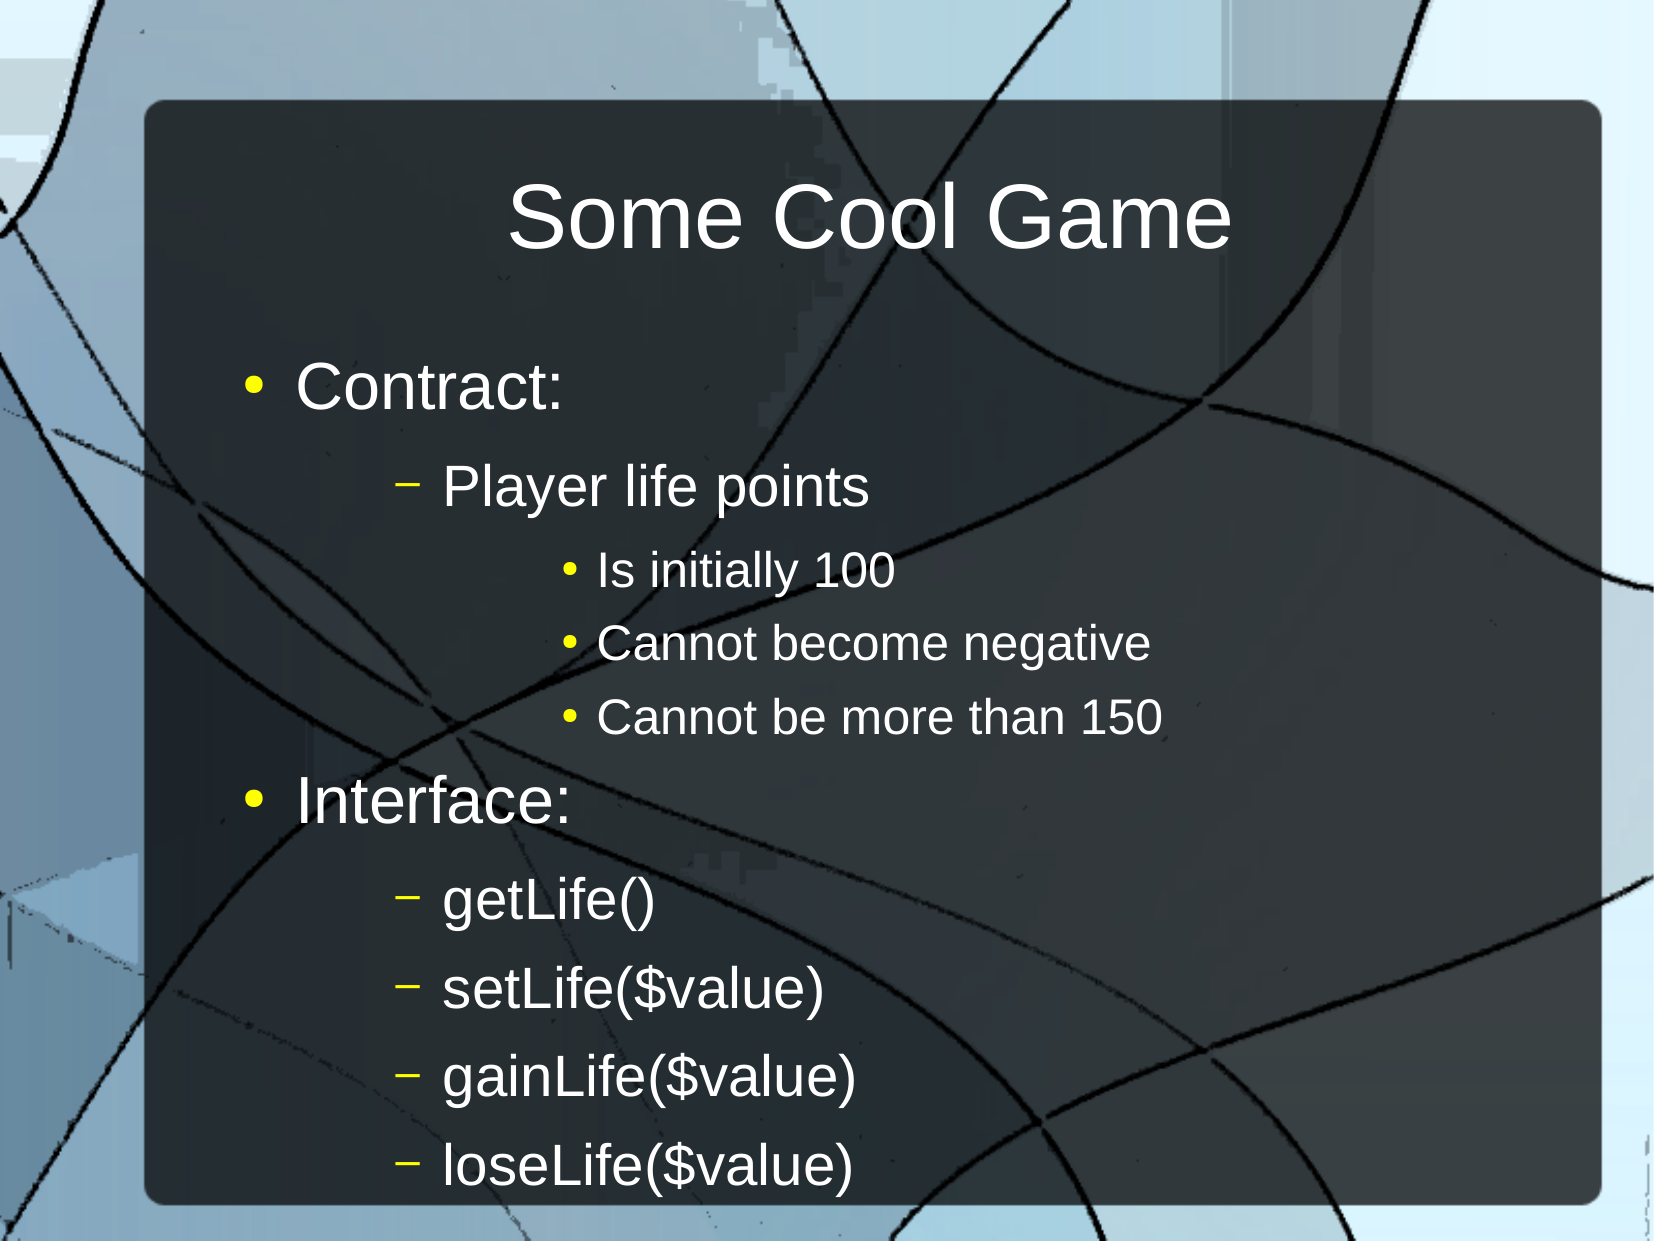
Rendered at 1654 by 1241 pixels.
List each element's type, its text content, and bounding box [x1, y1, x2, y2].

picture [0, 0, 1654, 1241]
title Some Cool Game [159, 108, 1583, 325]
list Contract: Player life points Is initially 100 Cannot become negative Cannot be more than 150 Interface: getLife() setLife($value) gainLife($value) loseLife($value) [206, 349, 1571, 1198]
